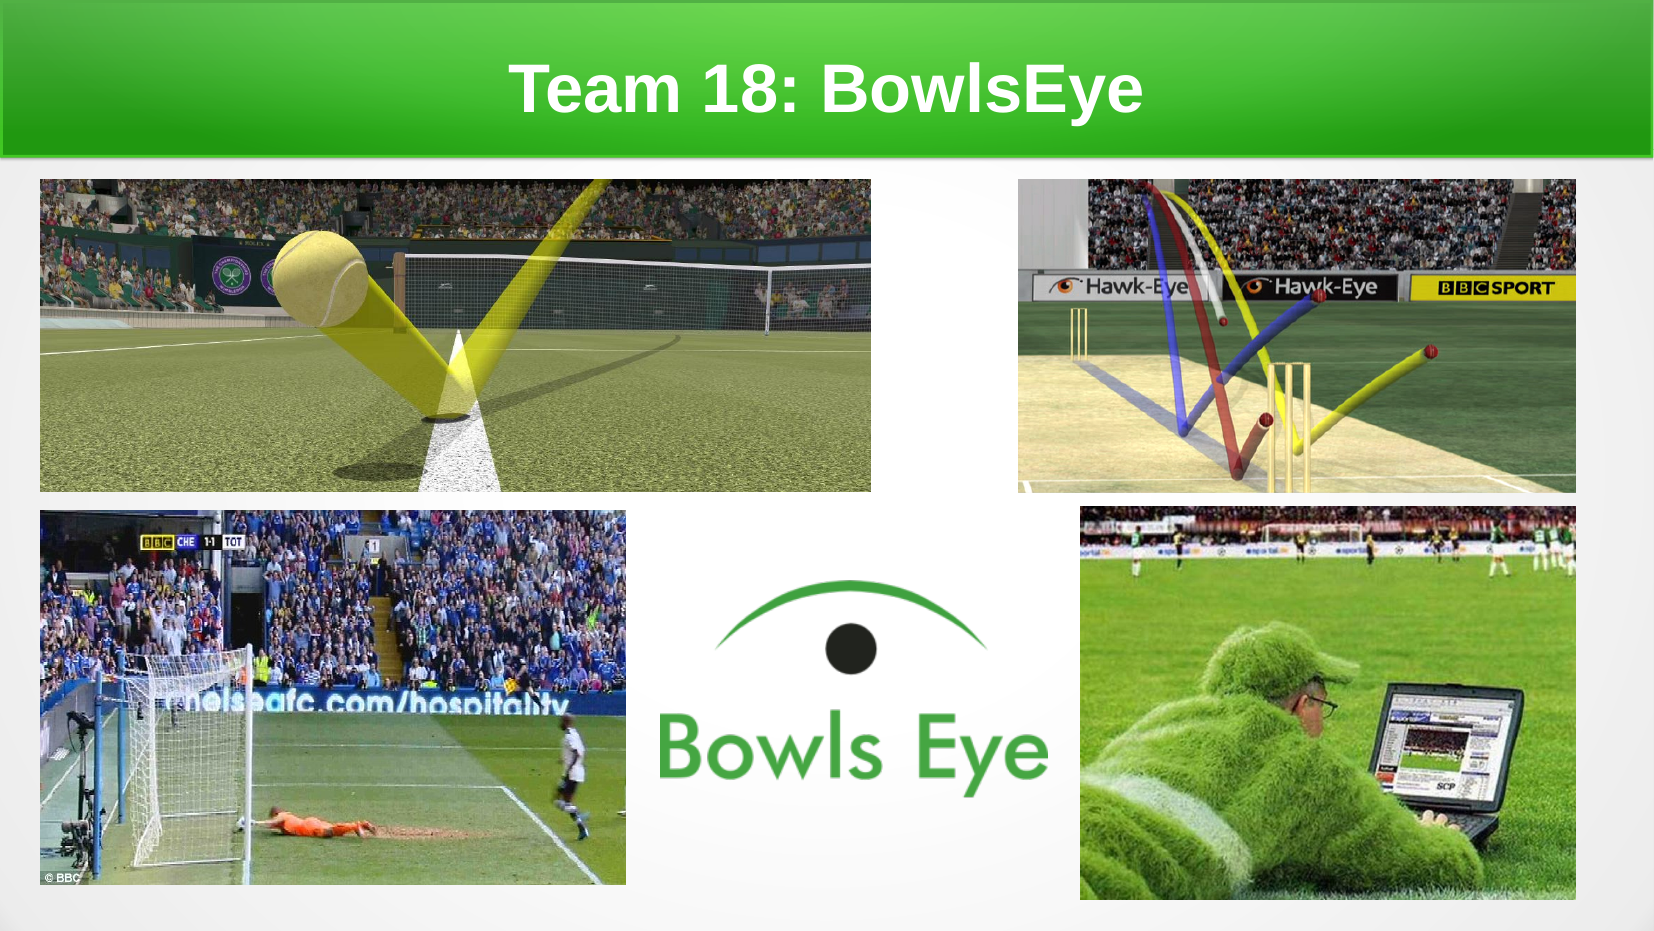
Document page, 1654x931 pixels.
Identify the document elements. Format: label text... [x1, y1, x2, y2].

title Team 18: BowlsEye [82, 35, 1571, 142]
picture [1018, 179, 1576, 493]
picture [40, 179, 871, 492]
picture [40, 510, 626, 886]
picture [1080, 506, 1576, 901]
picture [660, 539, 1048, 841]
